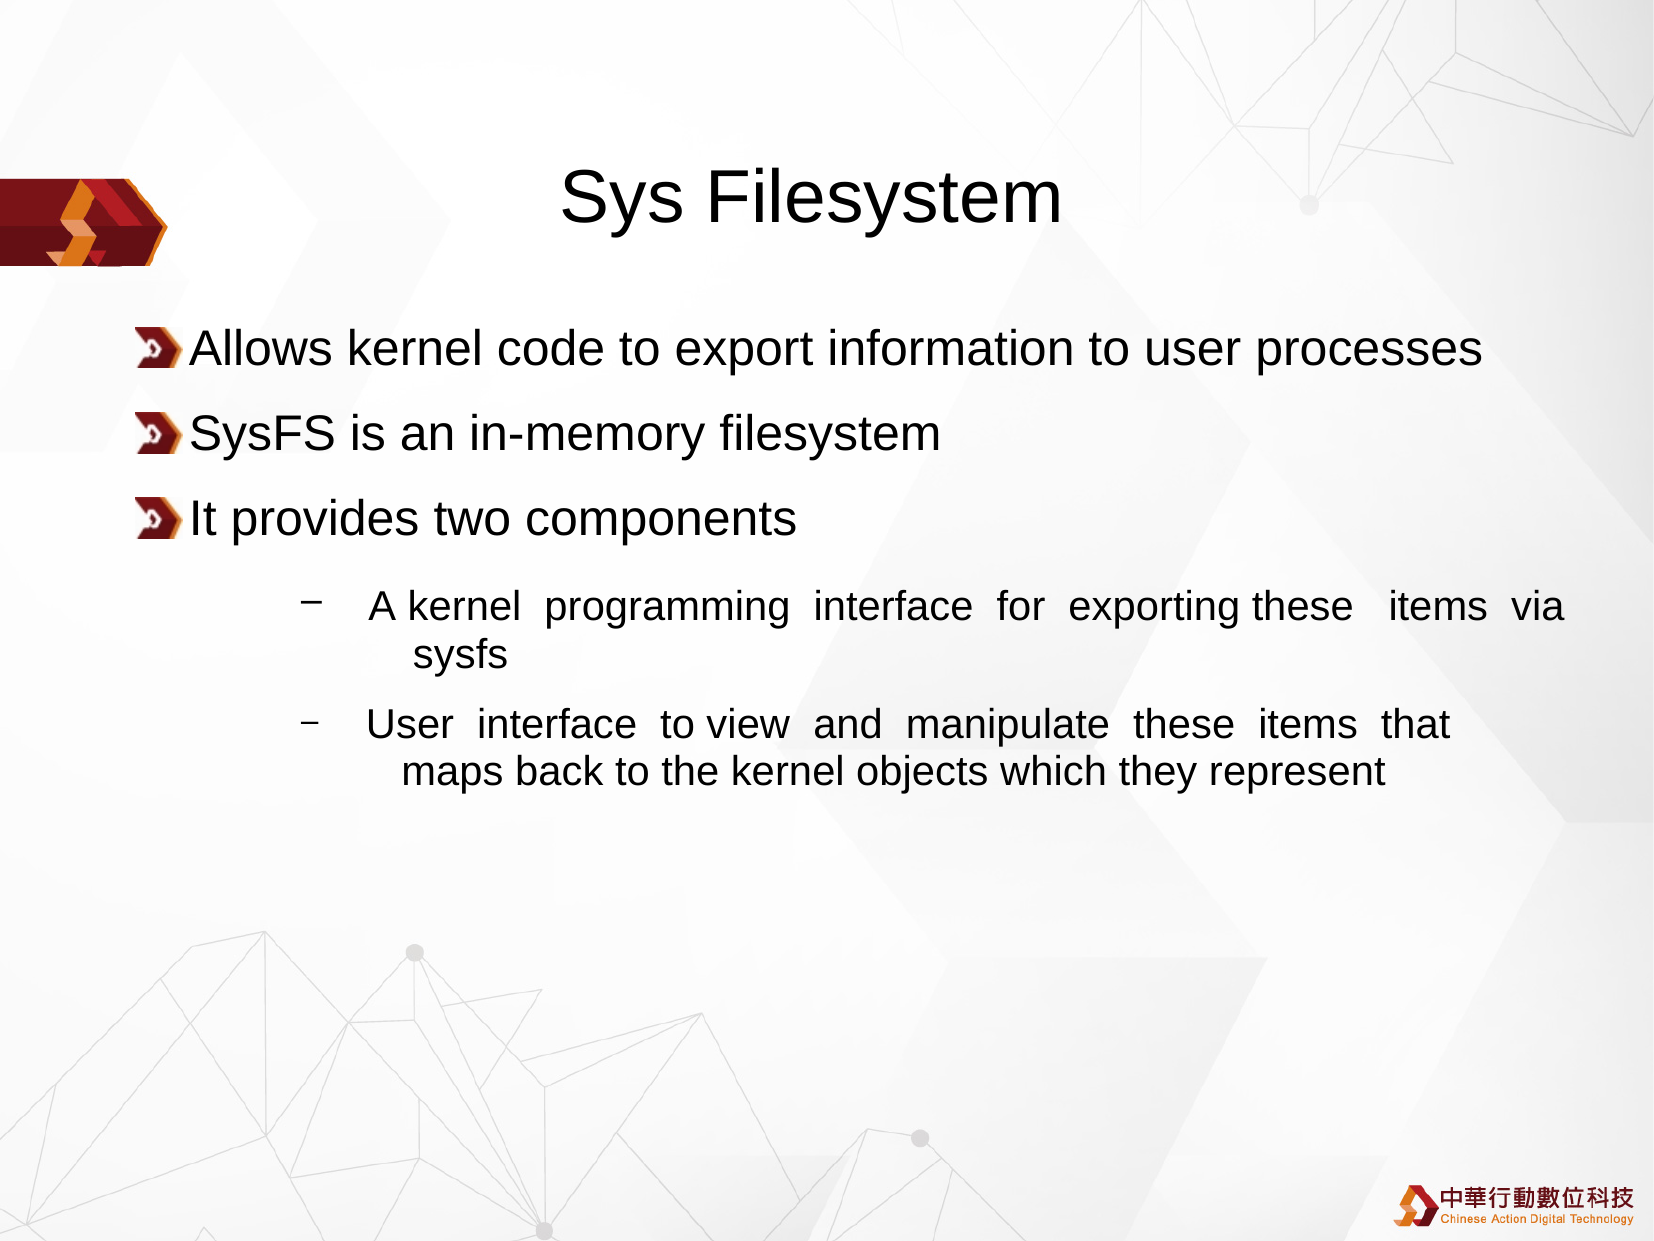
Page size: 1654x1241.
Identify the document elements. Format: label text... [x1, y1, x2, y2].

title Sys Filesystem [118, 112, 1506, 281]
list Allows kernel code to export information to user processes SysFS is an in-memory filesystem It provides two components A kernel programming interface for exporting these items via sysfs User interface to view and manipulate these items that maps back to the kernel objects which they represent [118, 319, 1571, 1057]
picture [0, 0, 1654, 1241]
